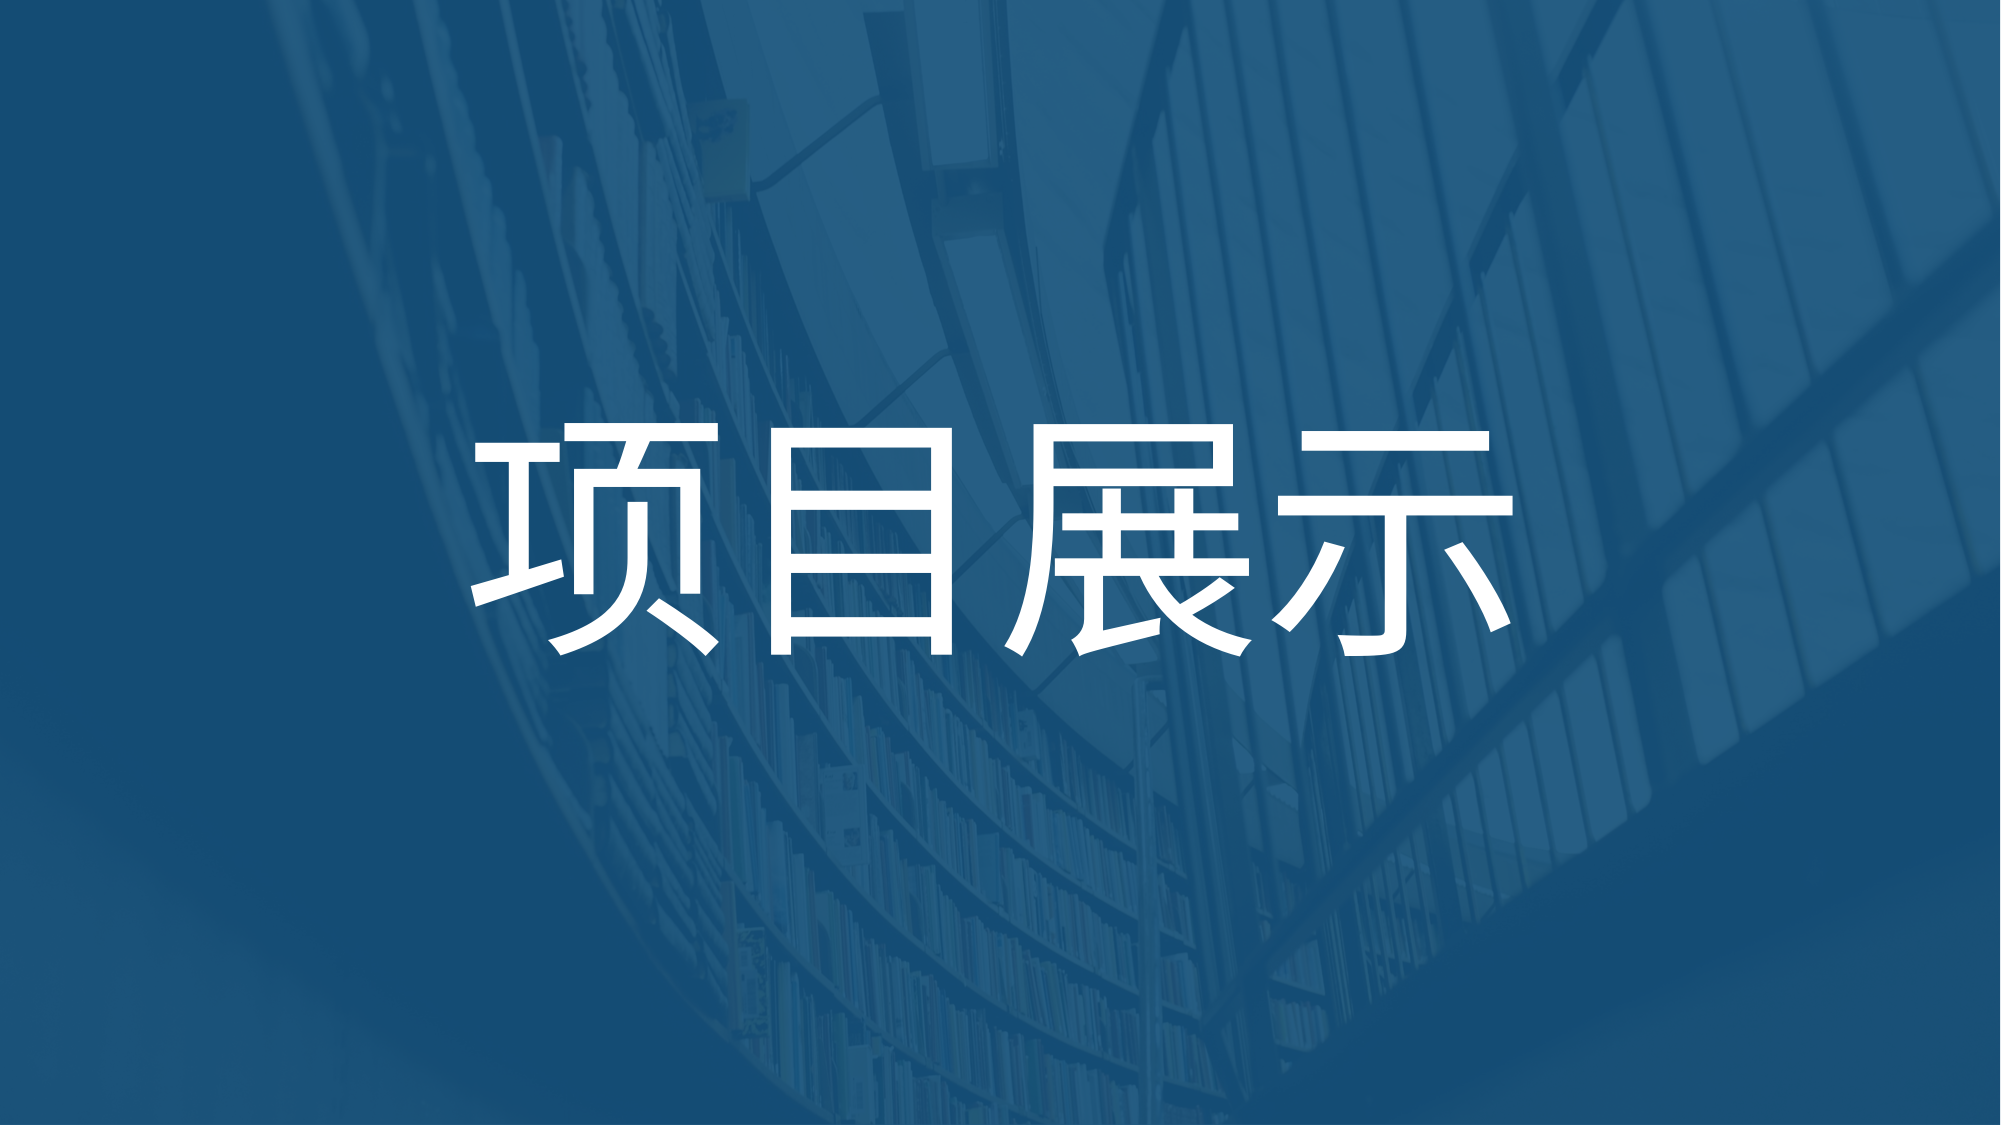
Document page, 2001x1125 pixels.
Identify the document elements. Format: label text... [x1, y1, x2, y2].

text_box 项目展示 [448, 318, 1544, 686]
picture [0, 0, 2001, 1125]
